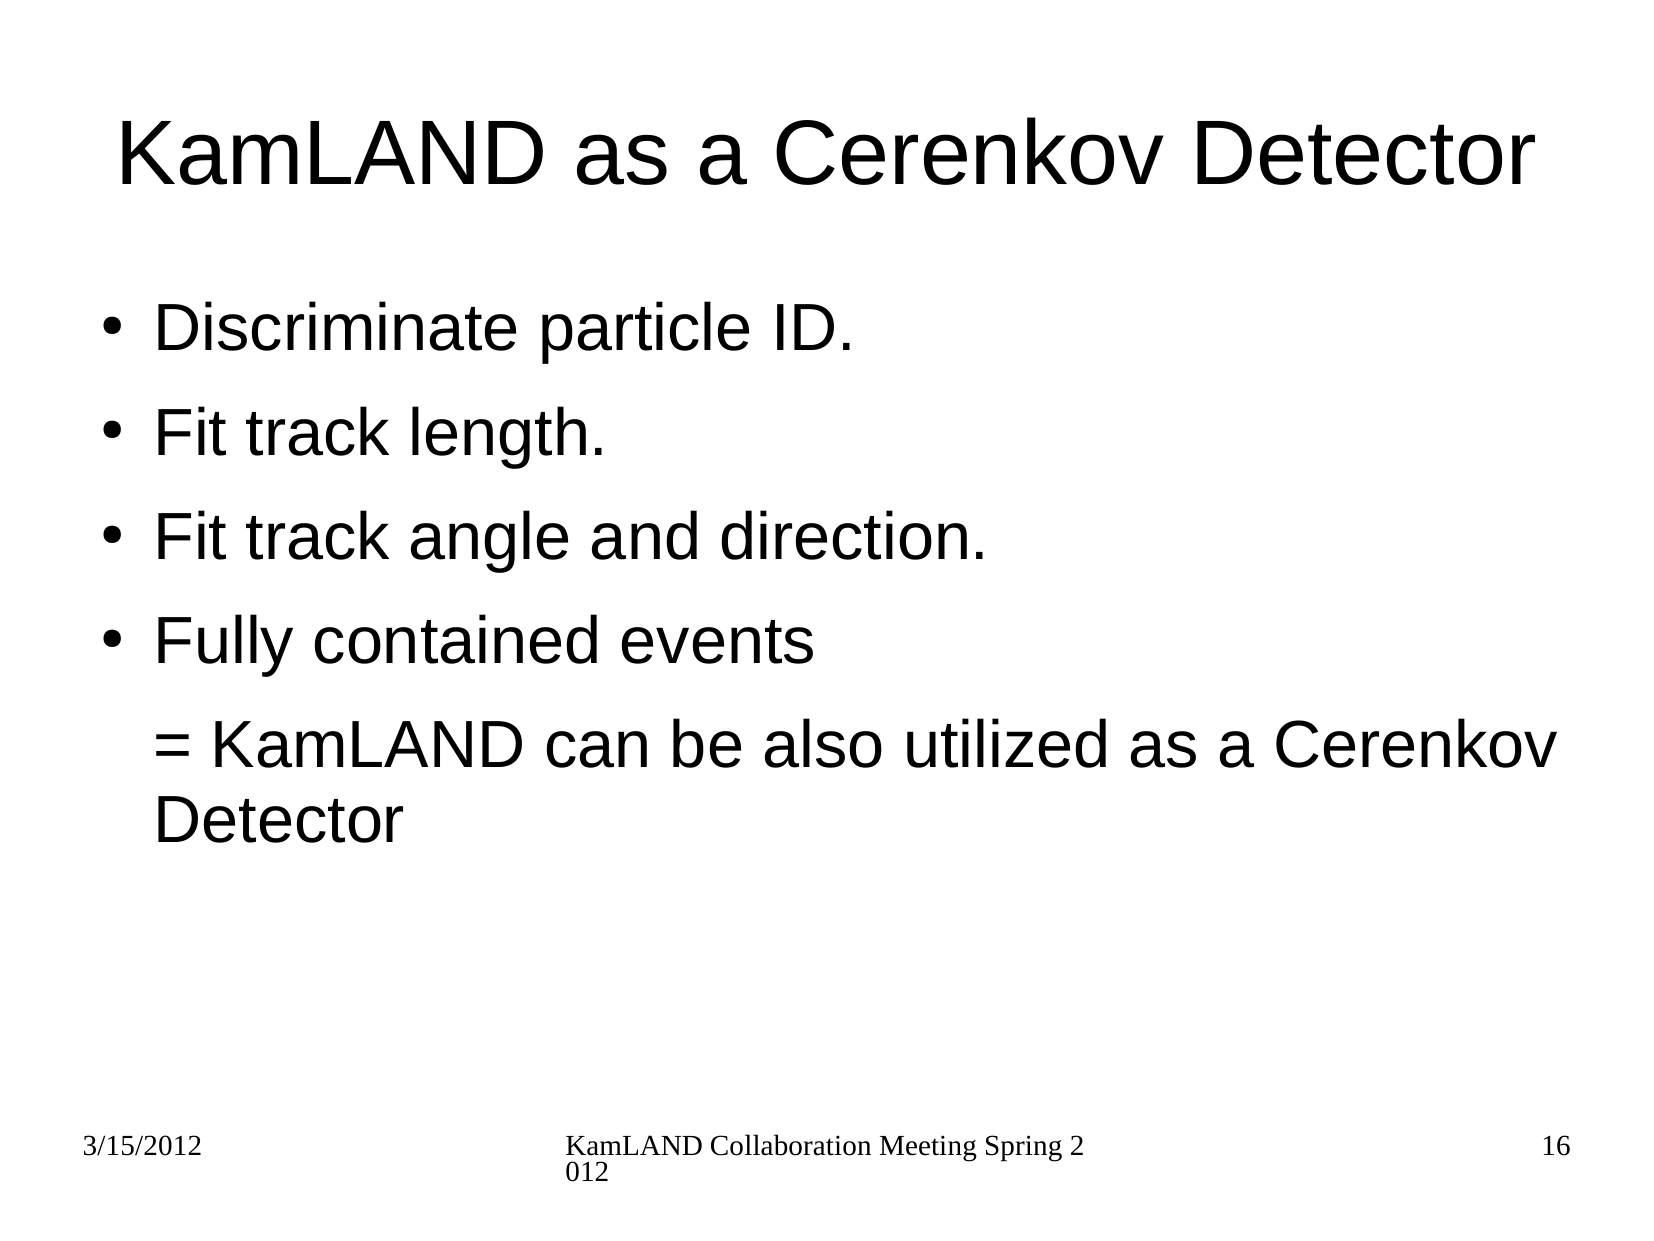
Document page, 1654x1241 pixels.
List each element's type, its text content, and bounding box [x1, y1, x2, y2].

title KamLAND as a Cerenkov Detector [82, 56, 1571, 250]
list Discriminate particle ID. Fit track length. Fit track angle and direction. Fully contained events = KamLAND can be also utilized as a Cerenkov Detector [82, 290, 1571, 1109]
